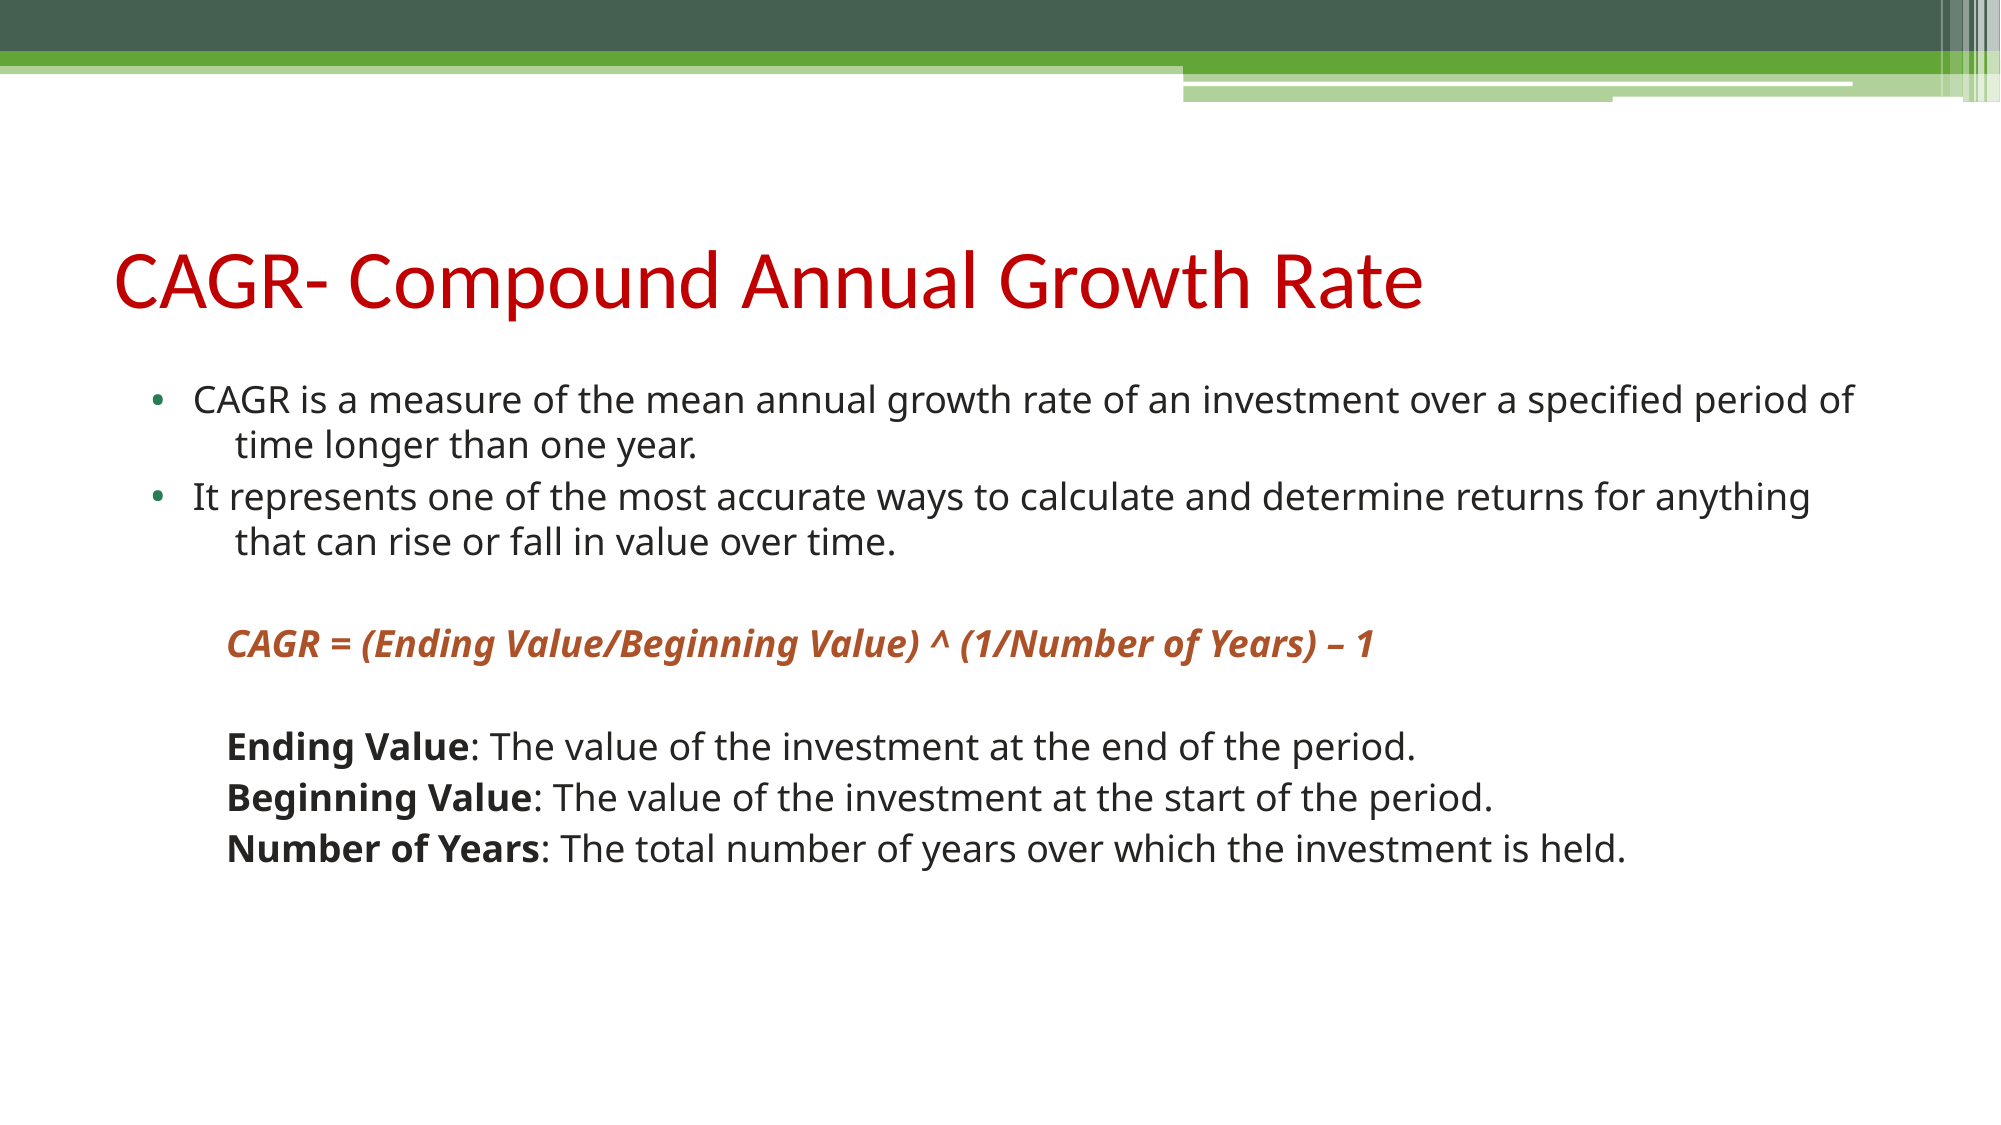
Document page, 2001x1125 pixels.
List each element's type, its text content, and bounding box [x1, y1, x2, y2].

list CAGR is a measure of the mean annual growth rate of an investment over a specified period of time longer than one year. It represents one of the most accurate ways to calculate and determine returns for anything that can rise or fall in value over time. CAGR = (Ending Value/Beginning Value) ^ (1/Number of Years) – 1 Ending Value: The value of the investment at the end of the period. Beginning Value: The value of the investment at the start of the period. Number of Years: The total number of years over which the investment is held. [99, 368, 1900, 1079]
title CAGR- Compound Annual Growth Rate [99, 187, 1900, 363]
